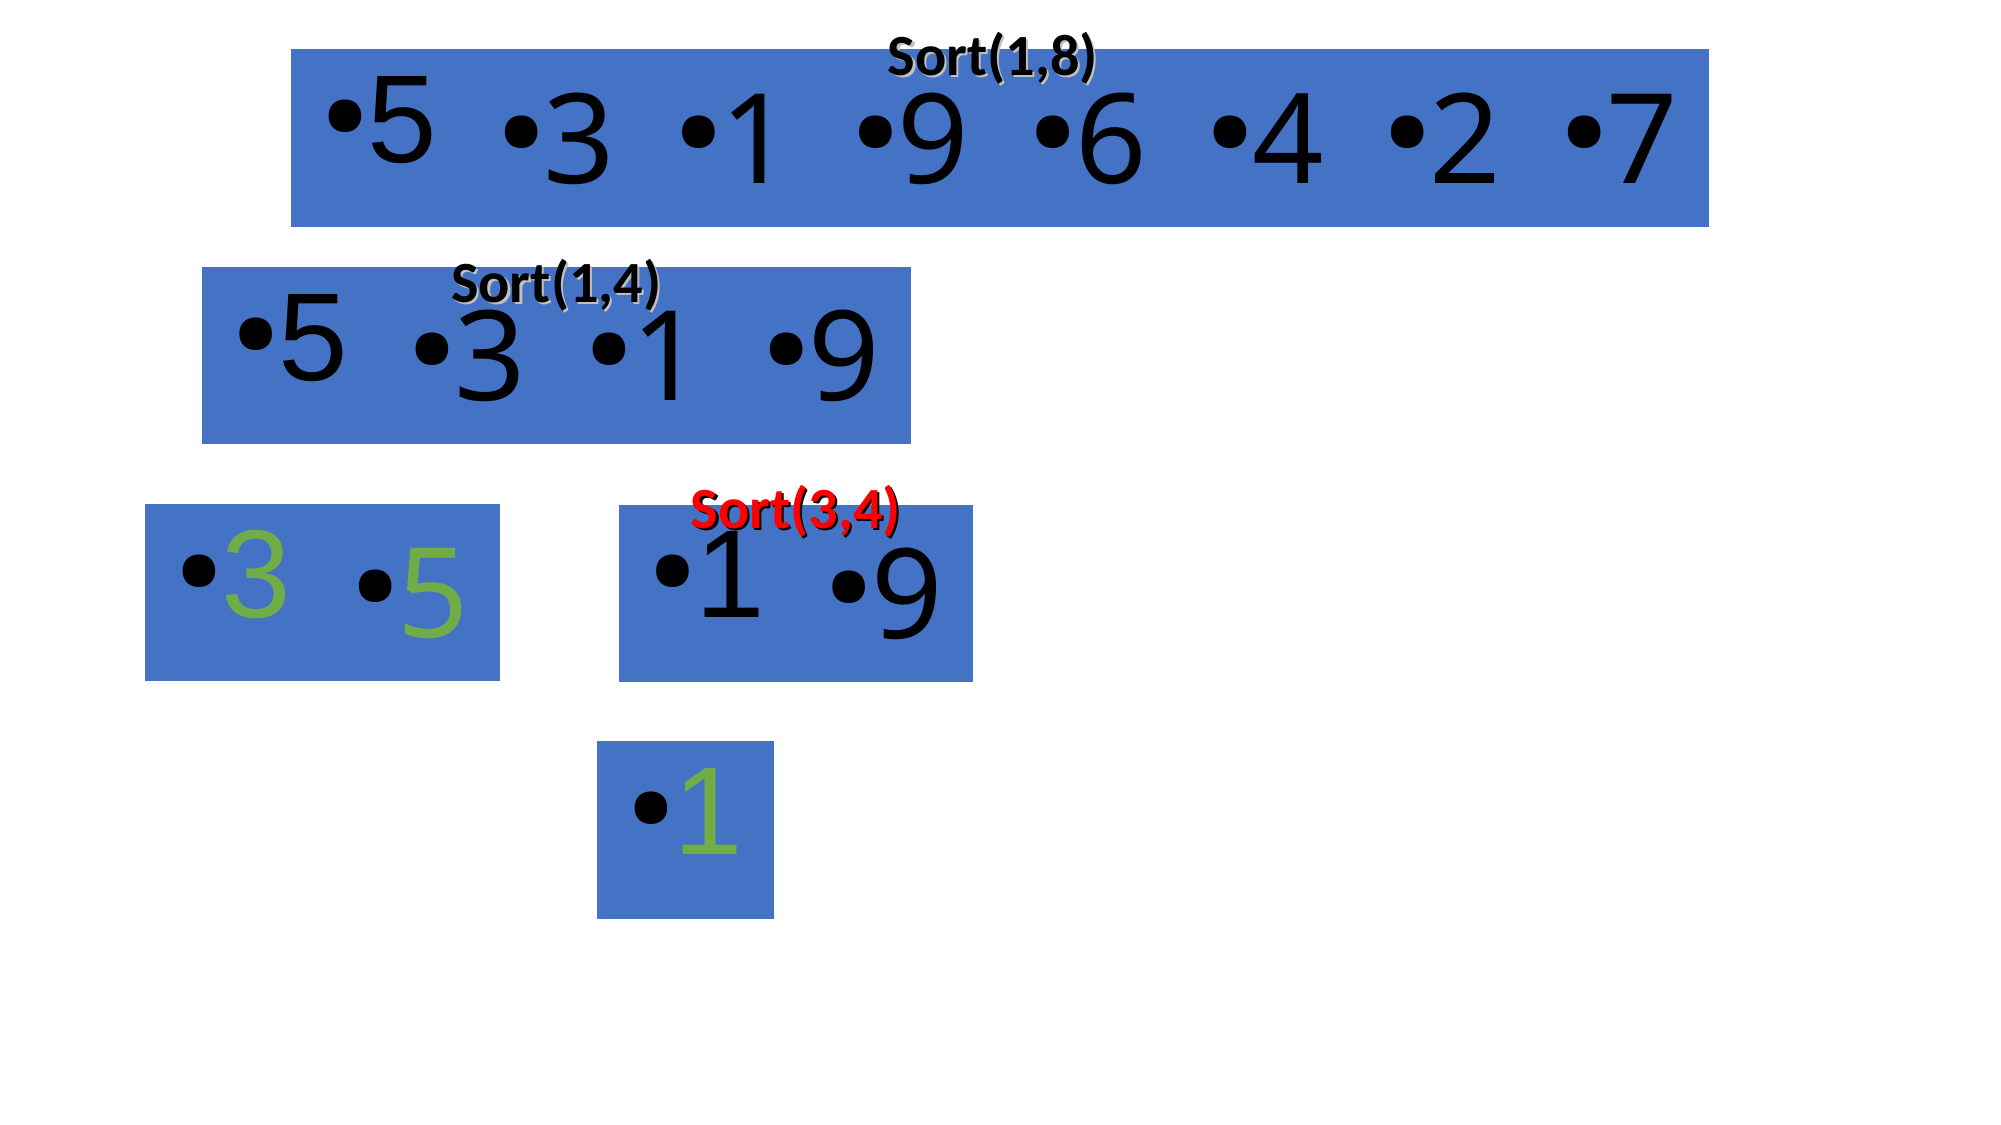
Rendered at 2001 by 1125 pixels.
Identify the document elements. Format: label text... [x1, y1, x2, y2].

table_header 5 [323, 504, 500, 681]
table_header 3 [468, 49, 646, 227]
table_header 4 [1177, 49, 1354, 227]
table_header 9 [823, 49, 1000, 227]
text_box Sort(1,8) [873, 9, 1113, 94]
table_header 1 [646, 49, 823, 227]
table_header 7 [1531, 49, 1709, 227]
table_header 3 [379, 267, 556, 444]
table_header 1 [556, 267, 733, 444]
table_header 9 [914, 102, 951, 141]
table_header 6 [1093, 136, 1130, 175]
table_header 6 [1000, 49, 1177, 227]
text_box Sort(1,4) [436, 236, 677, 321]
table_header 5 [291, 49, 468, 227]
table_header 5 [202, 267, 379, 444]
table_header 9 [888, 557, 925, 596]
text_box Sort(3,4) [676, 462, 916, 547]
table_header 9 [796, 505, 973, 682]
table_header 1 [597, 741, 774, 919]
table_header 1 [619, 505, 796, 682]
table_header 3 [145, 504, 323, 681]
table_header 9 [733, 267, 911, 444]
table_header 2 [1354, 49, 1531, 227]
